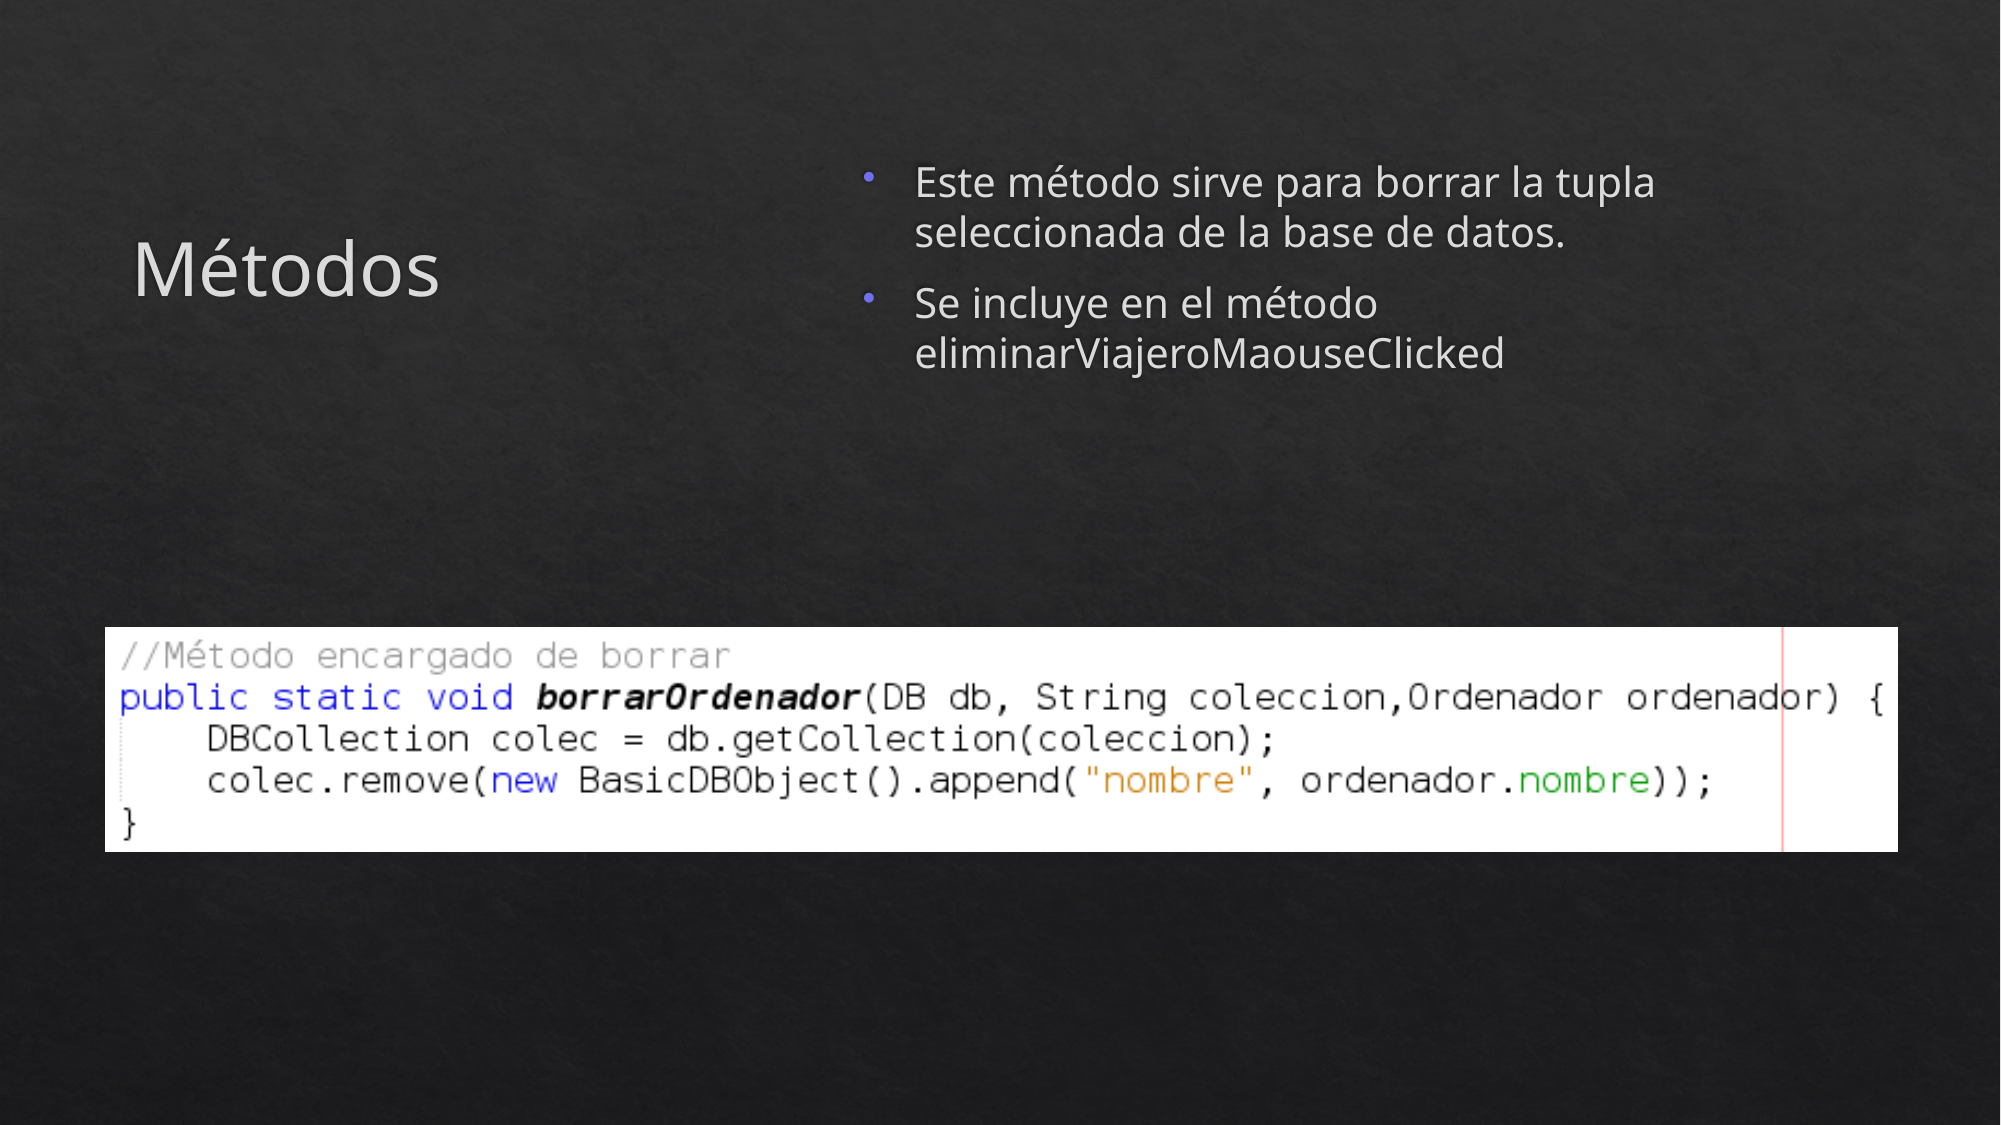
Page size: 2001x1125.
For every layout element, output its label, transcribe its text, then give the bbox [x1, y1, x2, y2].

title Métodos [116, 105, 764, 427]
list Este método sirve para borrar la tupla seleccionada de la base de datos. Se incluye en el método eliminarViajeroMaouseClicked [843, 105, 1898, 427]
picture [0, 0, 2001, 1125]
